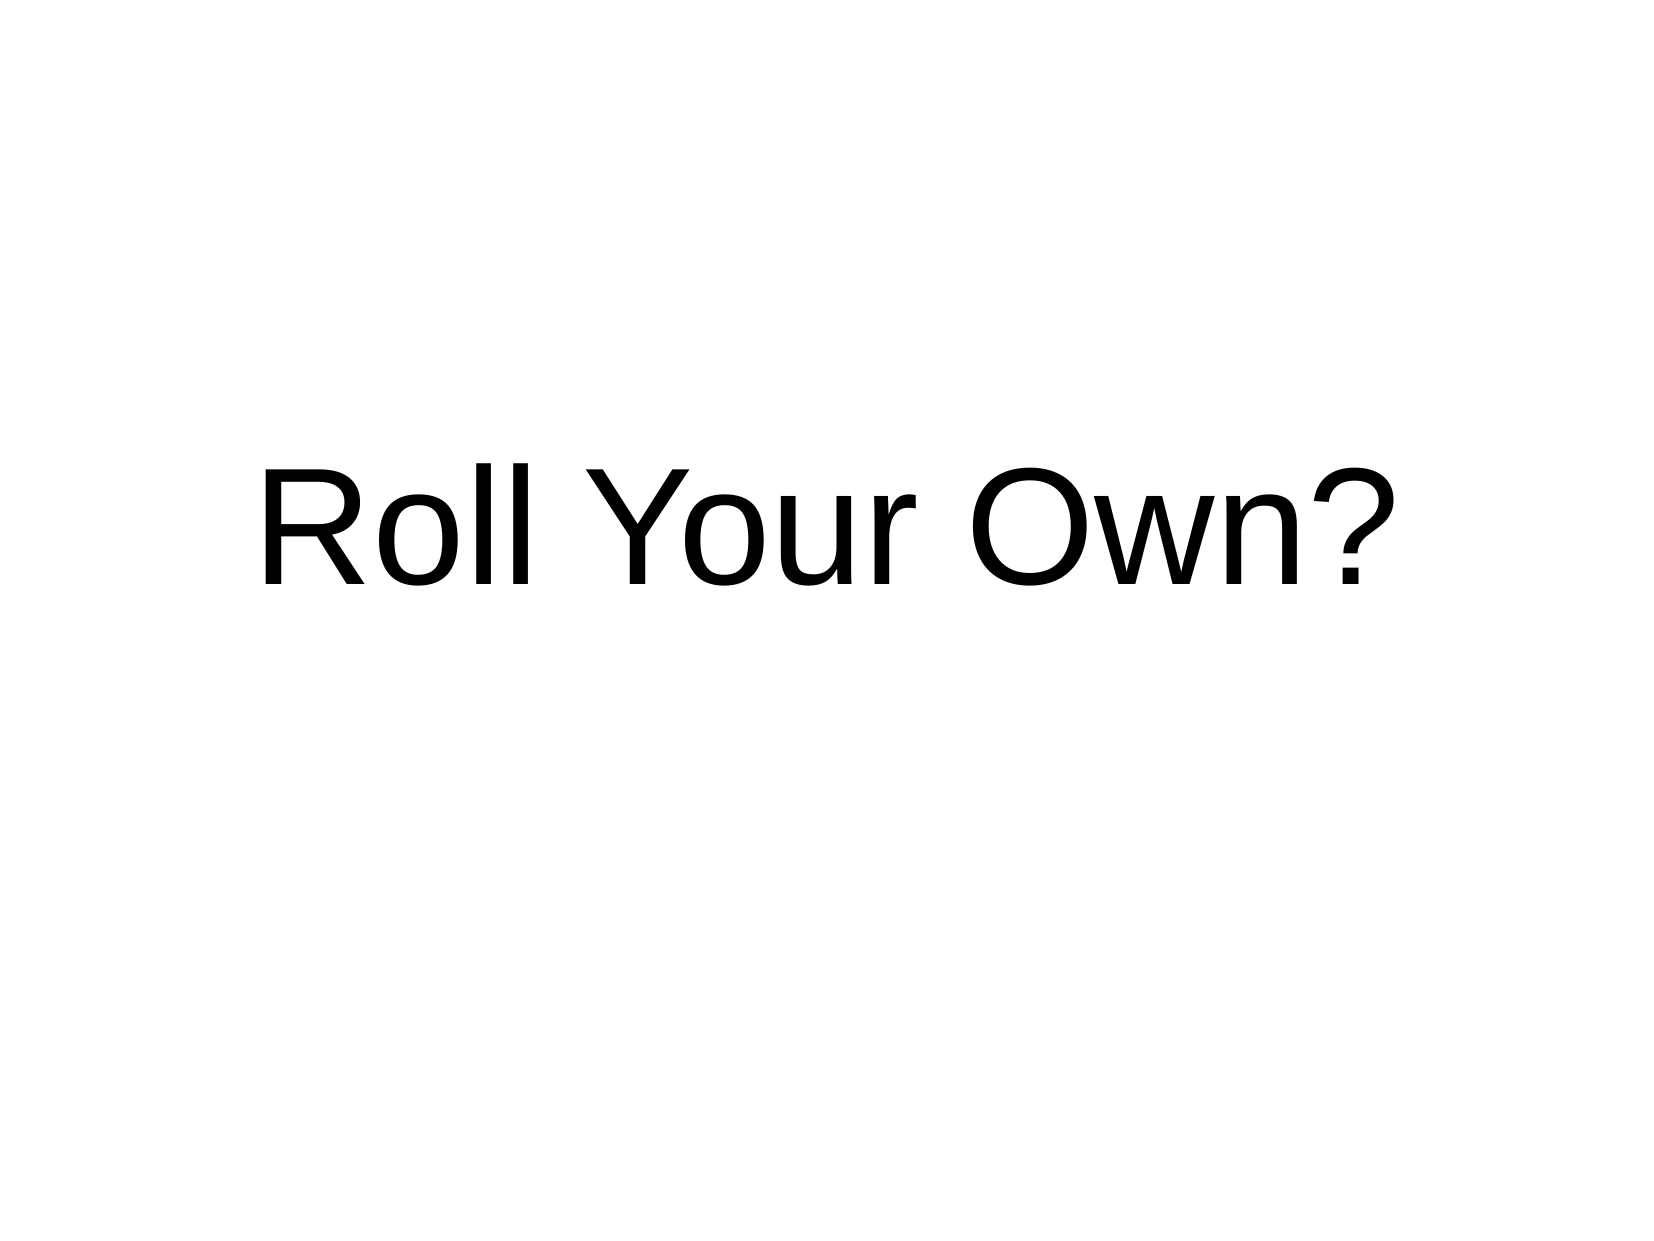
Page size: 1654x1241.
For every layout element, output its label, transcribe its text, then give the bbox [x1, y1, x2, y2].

text_box Roll Your Own? [144, 426, 1510, 628]
